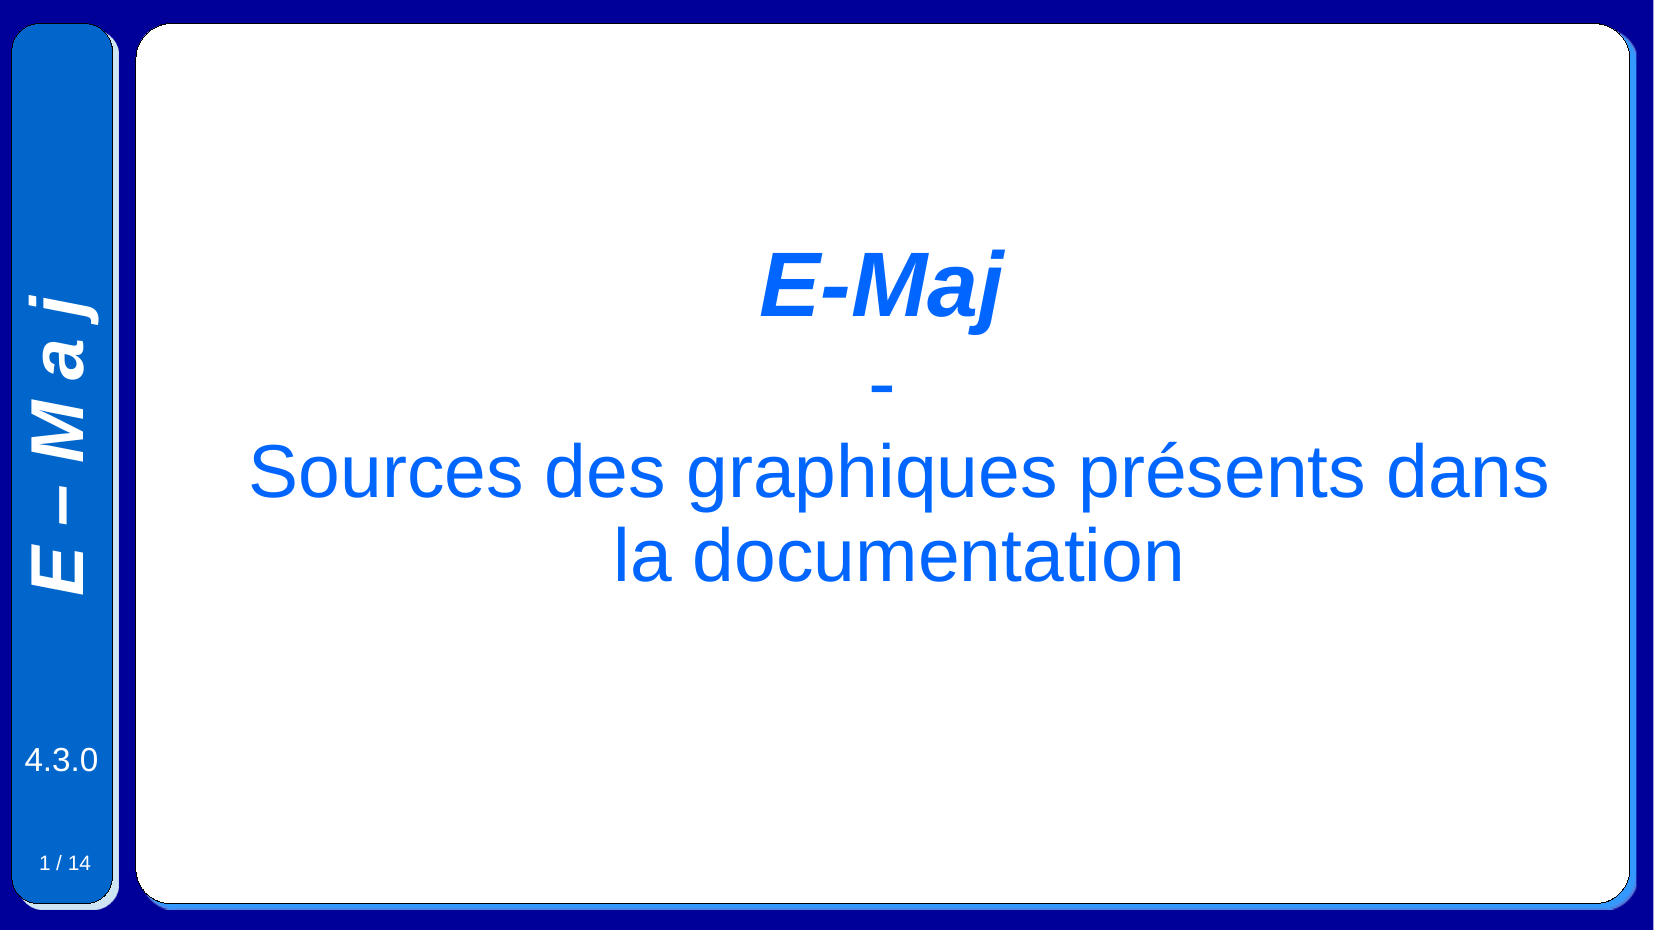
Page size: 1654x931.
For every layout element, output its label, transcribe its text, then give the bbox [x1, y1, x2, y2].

subtitle E-Maj - Sources des graphiques présents dans la documentation [194, 111, 1570, 832]
